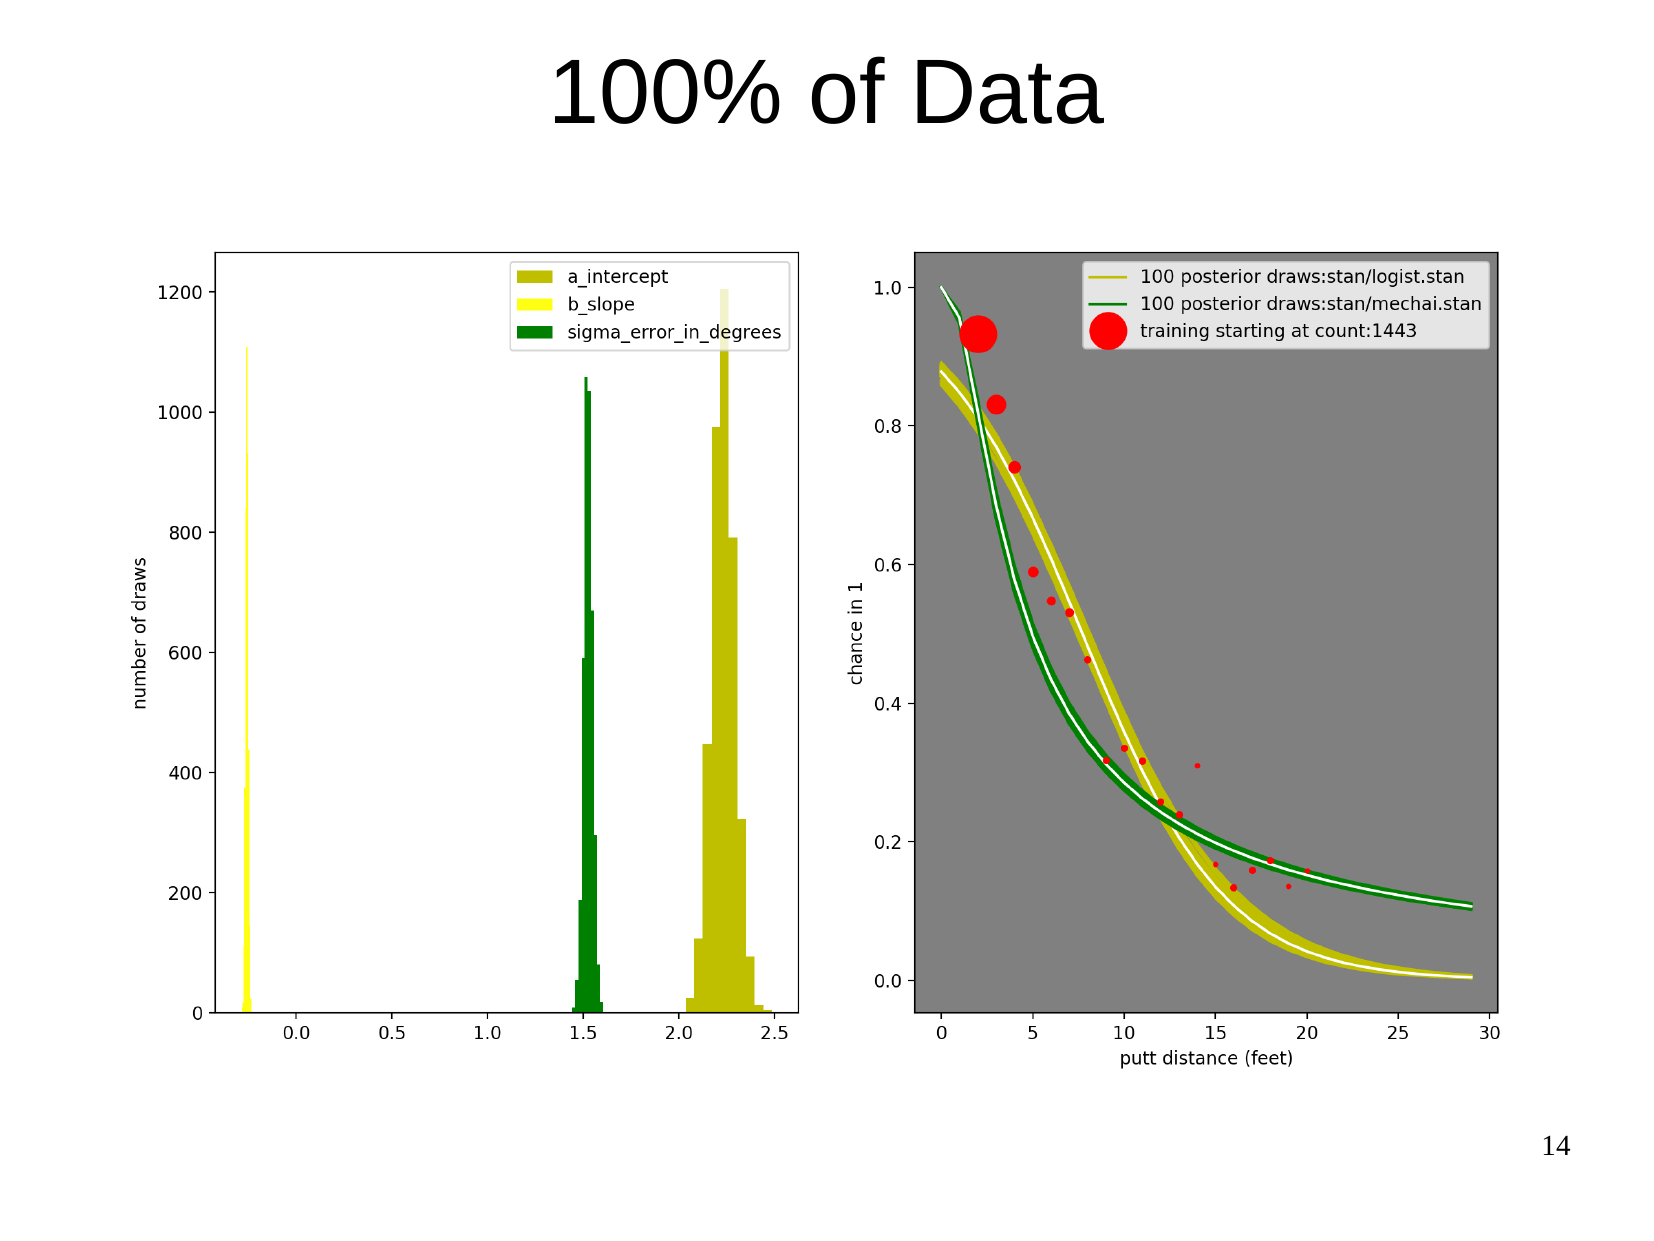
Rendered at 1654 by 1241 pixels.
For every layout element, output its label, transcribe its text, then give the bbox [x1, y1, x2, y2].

picture [8, 134, 1654, 1122]
title 100% of Data [82, 40, 1571, 134]
